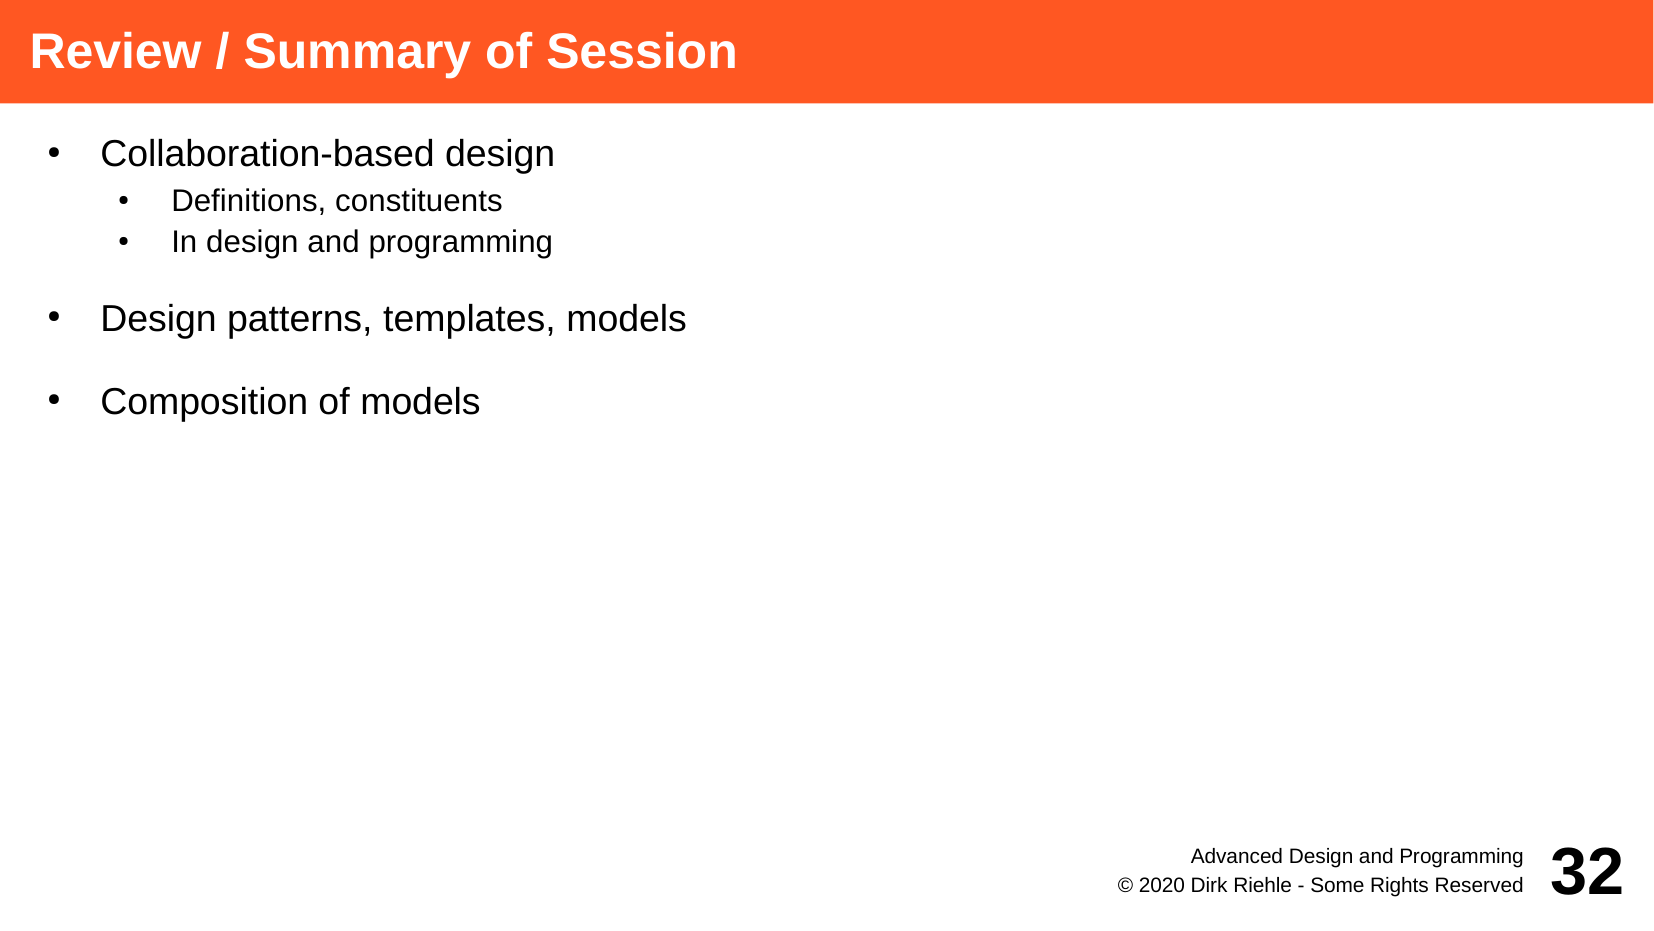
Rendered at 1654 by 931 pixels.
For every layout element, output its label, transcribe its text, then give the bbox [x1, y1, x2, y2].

list Collaboration-based design Definitions, constituents In design and programming Design patterns, templates, models Composition of models [29, 132, 1625, 813]
title Review / Summary of Session [0, 0, 1654, 104]
